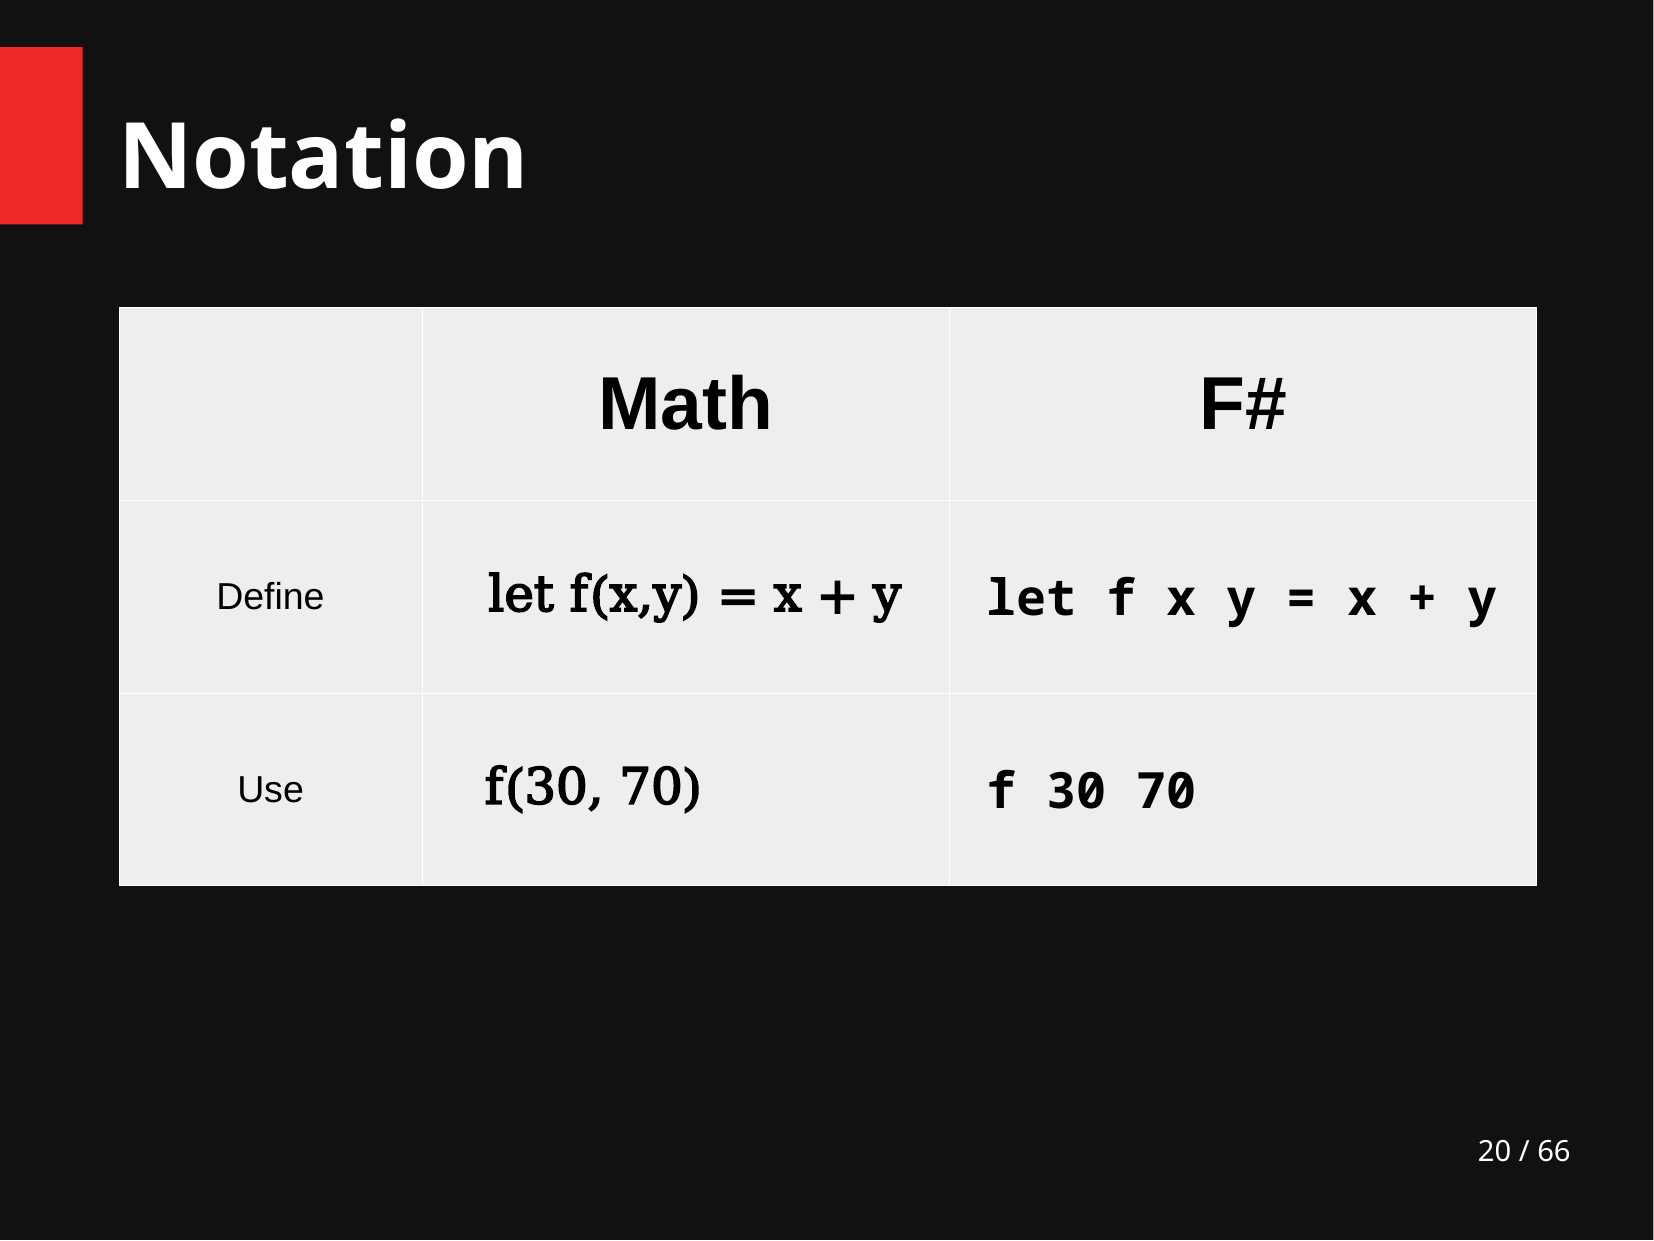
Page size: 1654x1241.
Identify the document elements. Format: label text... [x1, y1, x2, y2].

table_header [120, 308, 422, 500]
table_cell Define [120, 501, 422, 693]
table_cell f 30 70 [950, 694, 1536, 885]
table_header Math [423, 308, 949, 500]
table_cell Use [120, 694, 422, 885]
table_cell let f x y = x + y [950, 501, 1536, 693]
table_header F# [950, 308, 1536, 500]
table_cell let f(x,y) = x + y [423, 501, 949, 693]
title Notation [118, 49, 1571, 257]
table_cell f(30, 70) [423, 694, 949, 885]
